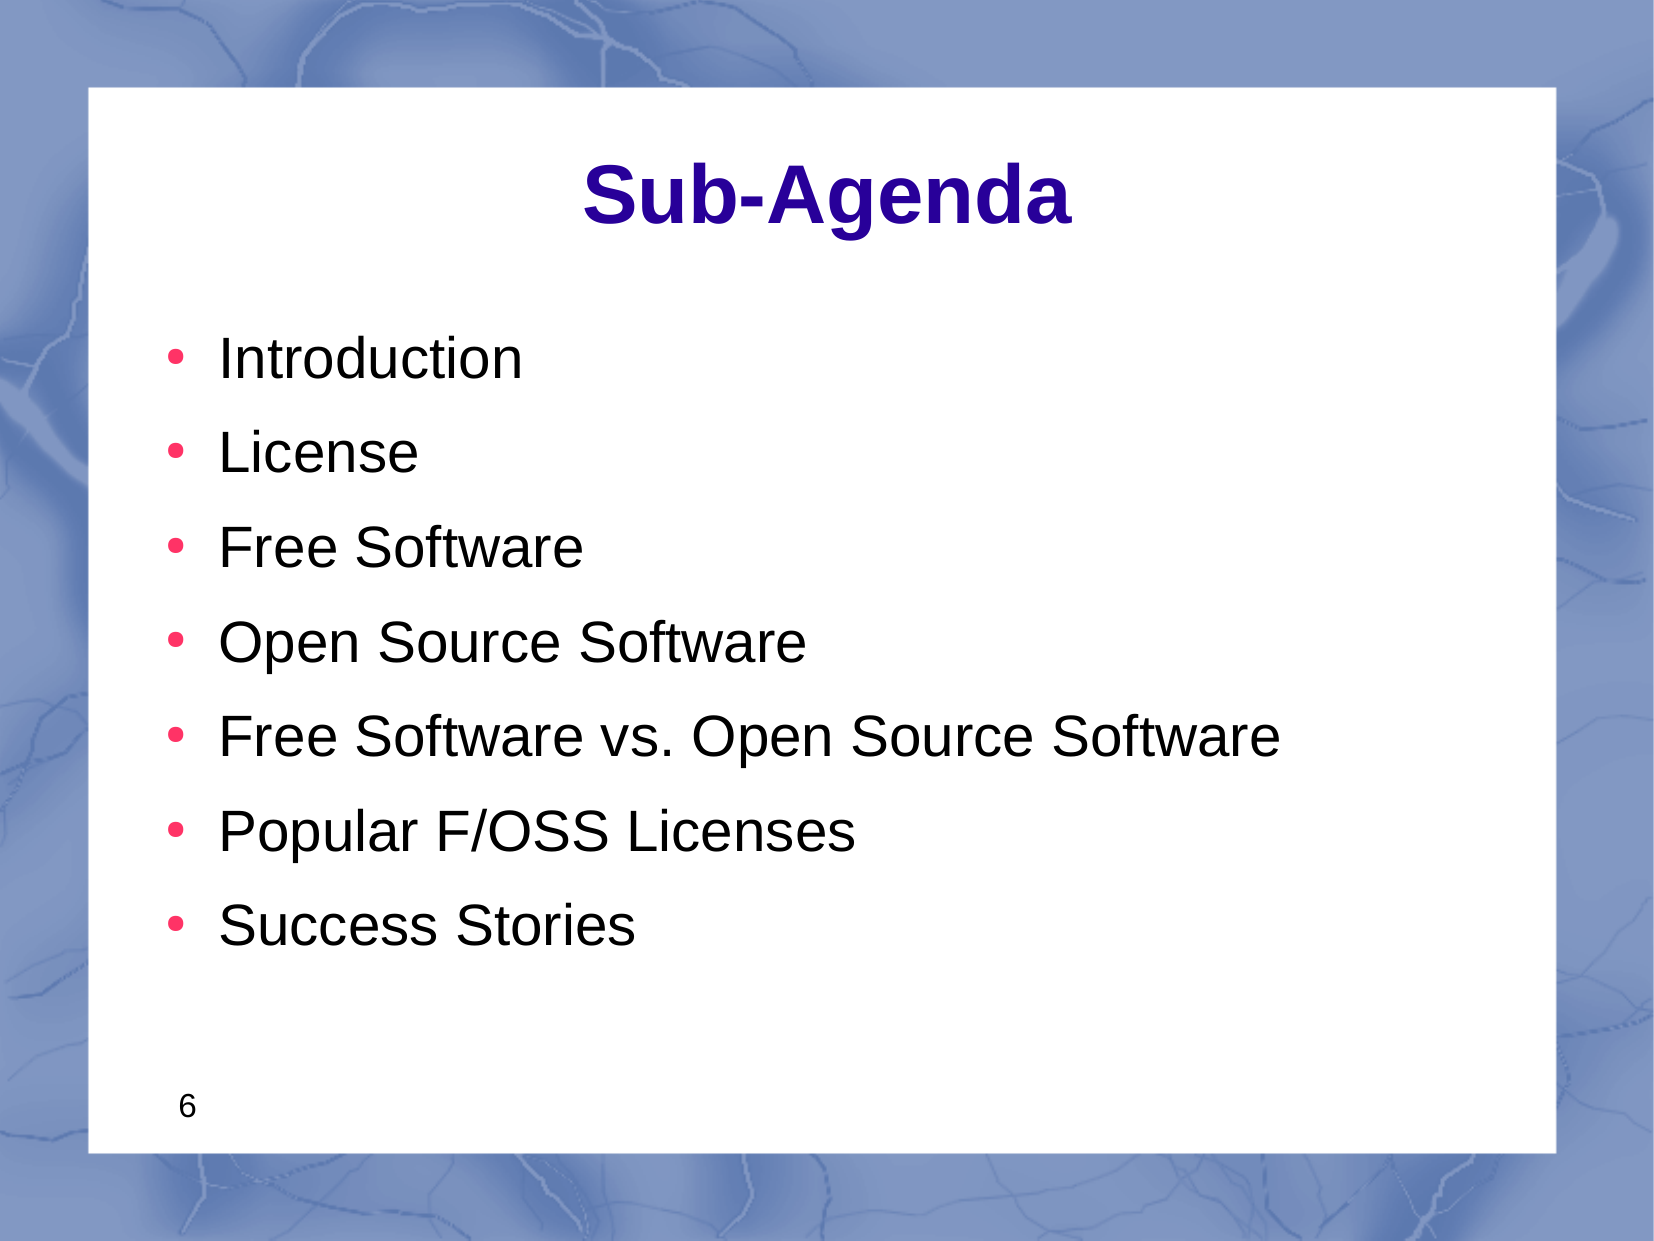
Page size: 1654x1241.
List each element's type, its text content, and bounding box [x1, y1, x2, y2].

picture [0, 0, 1654, 1241]
list Introduction License Free Software Open Source Software Free Software vs. Open Source Software Popular F/OSS Licenses Success Stories [147, 325, 1506, 1045]
title Sub-Agenda [118, 90, 1536, 298]
